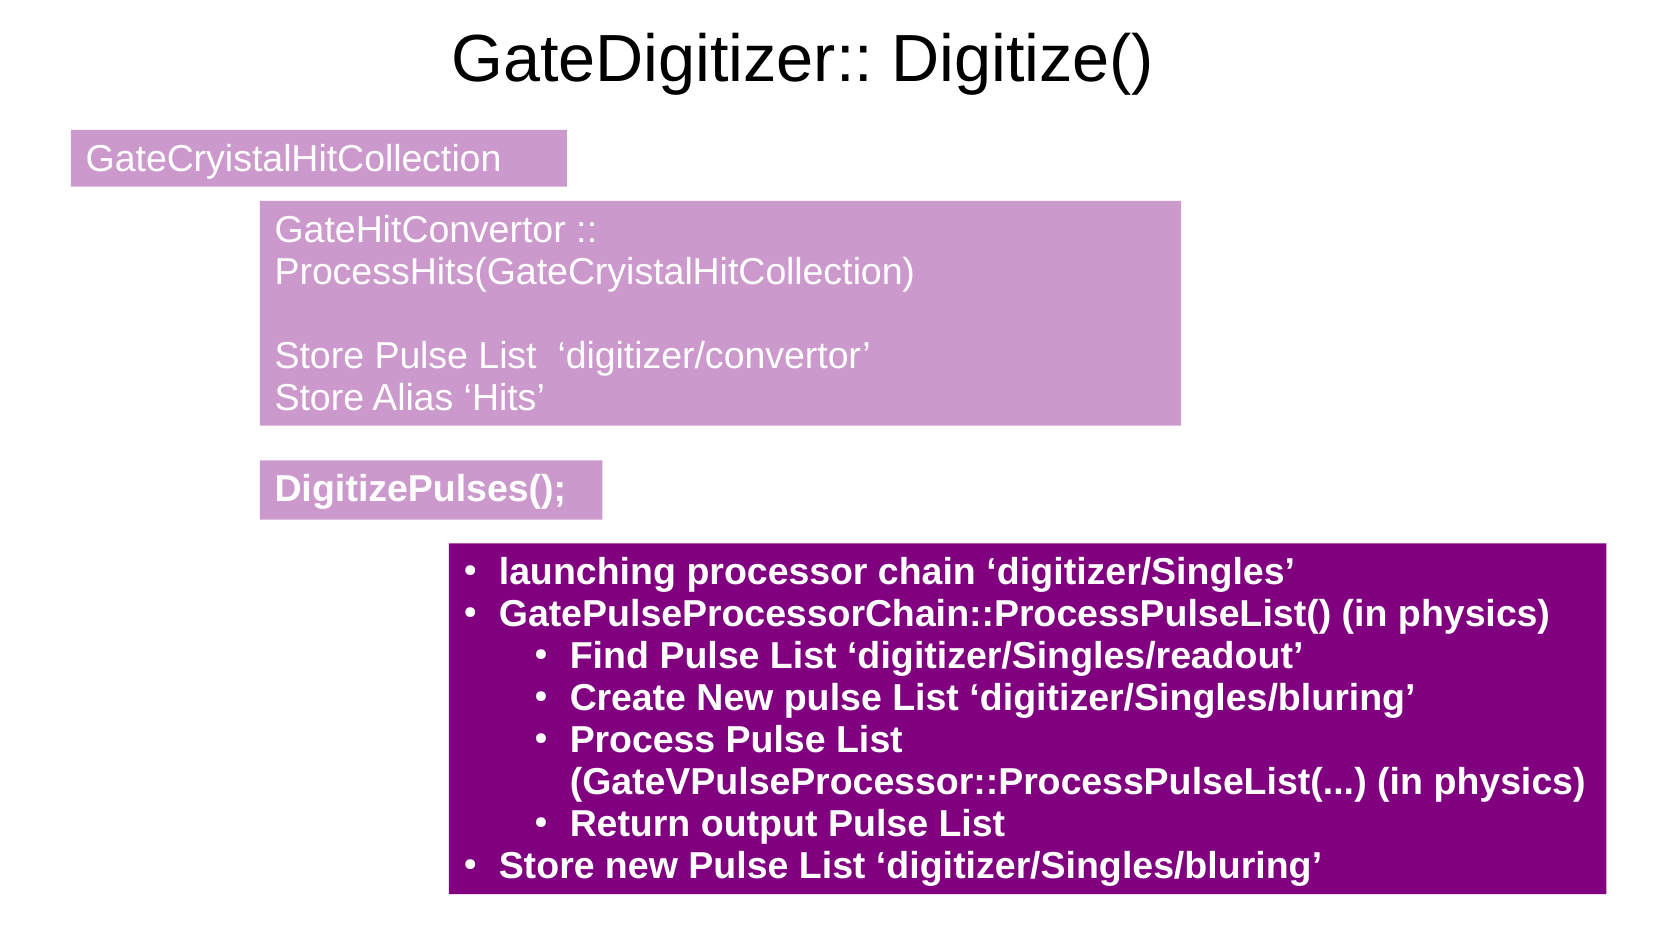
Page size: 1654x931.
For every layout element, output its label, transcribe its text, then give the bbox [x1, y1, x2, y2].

text_box GateHitConvertor :: ProcessHits(GateCryistalHitCollection) Store Pulse List ‘digitizer/convertor’ Store Alias ‘Hits’ [259, 200, 1182, 426]
text_box launching processor chain ‘digitizer/Singles’ GatePulseProcessorChain::ProcessPulseList() (in physics) Find Pulse List ‘digitizer/Singles/readout’ Create New pulse List ‘digitizer/Singles/bluring’ Process Pulse List (GateVPulseProcessor::ProcessPulseList(...) (in physics) Return output Pulse List Store new Pulse List ‘digitizer/Singles/bluring’ [448, 543, 1607, 895]
text_box DigitizePulses(); [259, 460, 603, 520]
title GateDigitizer:: Digitize() [59, 20, 1548, 96]
text_box GateCryistalHitCollection [70, 129, 567, 187]
